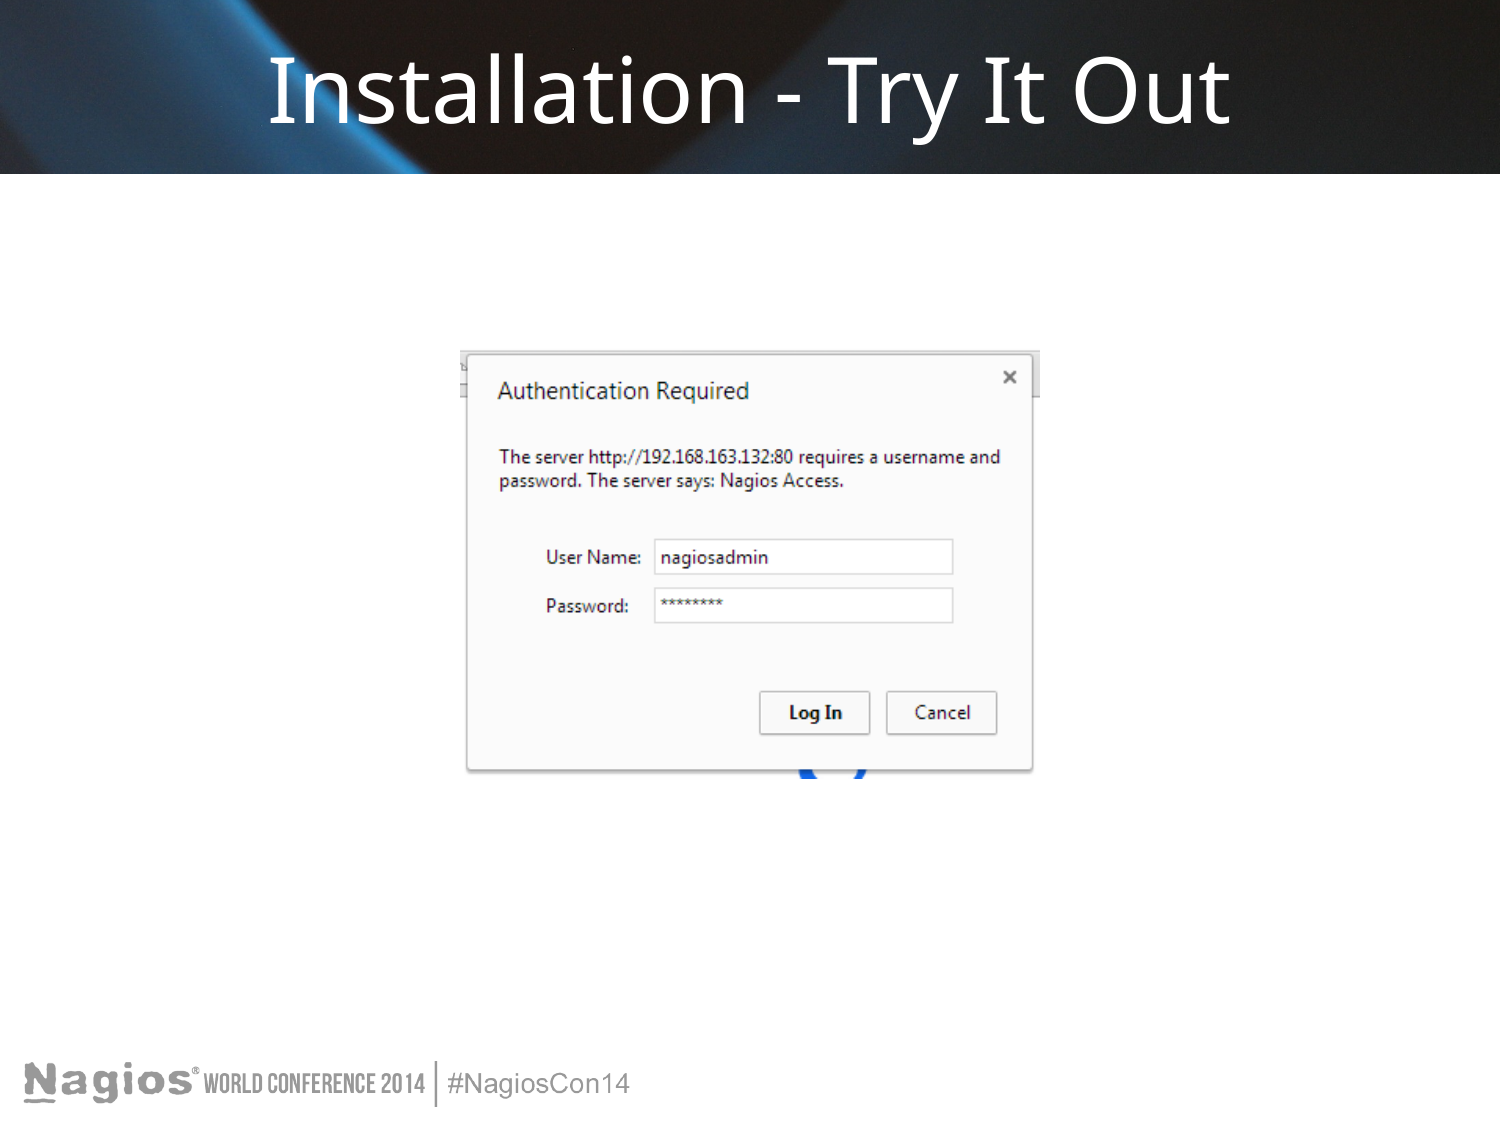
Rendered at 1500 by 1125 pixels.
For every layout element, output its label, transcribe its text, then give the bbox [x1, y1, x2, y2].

title Installation - Try It Out [75, 0, 1426, 174]
picture [460, 346, 1040, 779]
